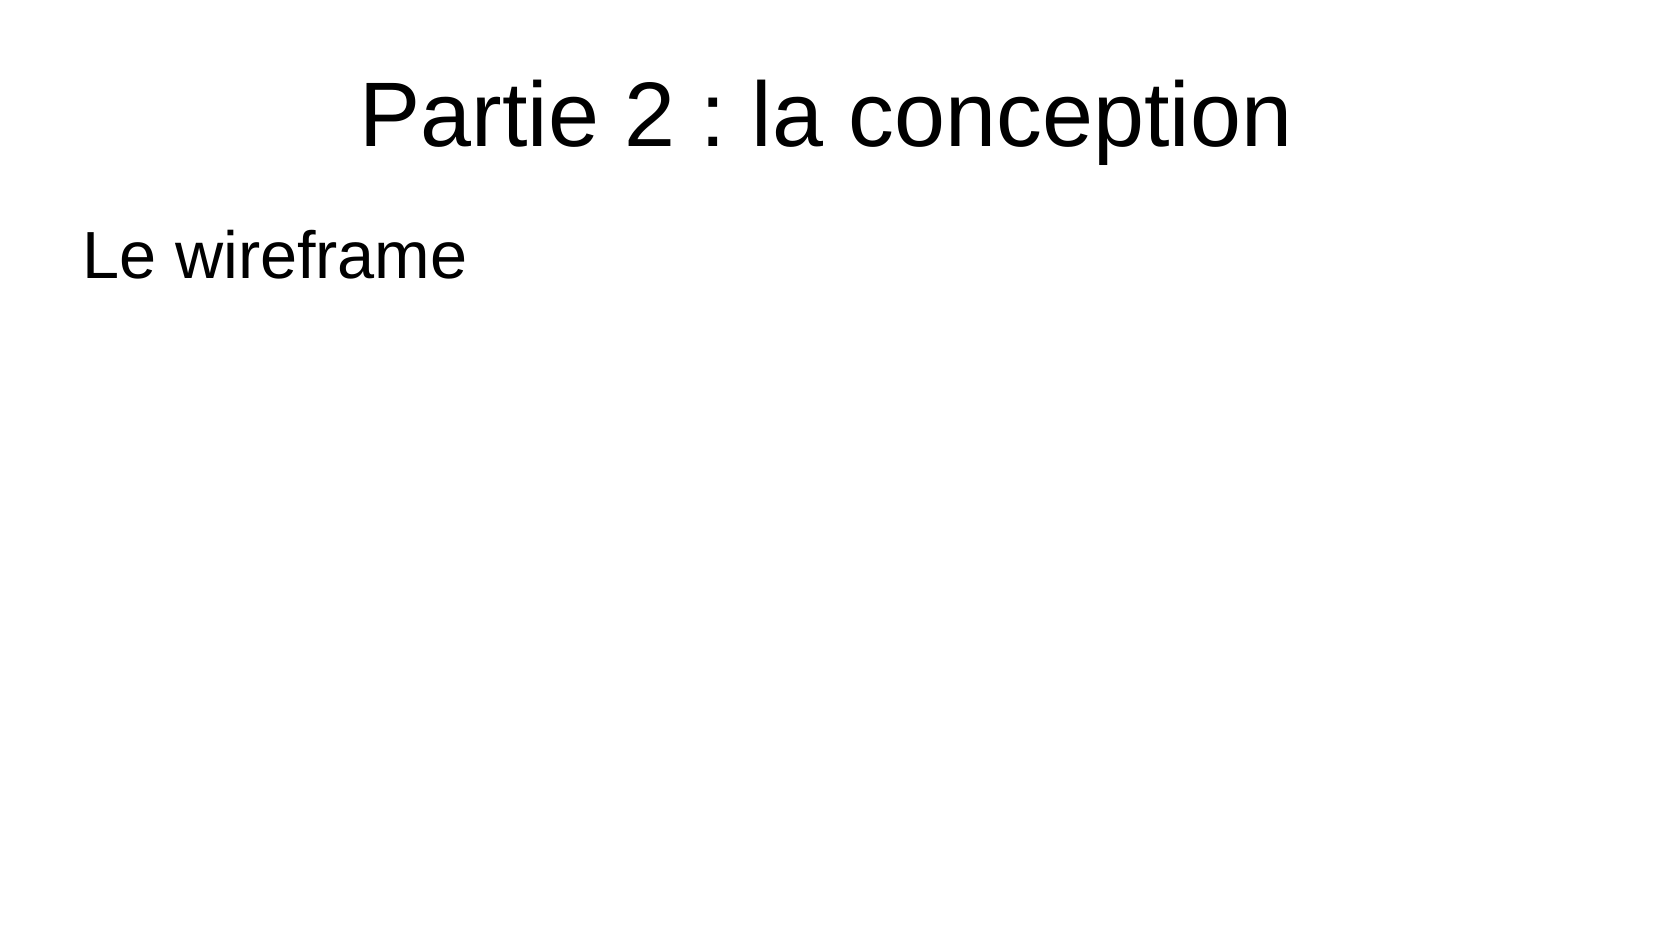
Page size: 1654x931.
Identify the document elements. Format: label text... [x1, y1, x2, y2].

list Le wireframe [82, 217, 1571, 758]
title Partie 2 : la conception [82, 37, 1571, 193]
